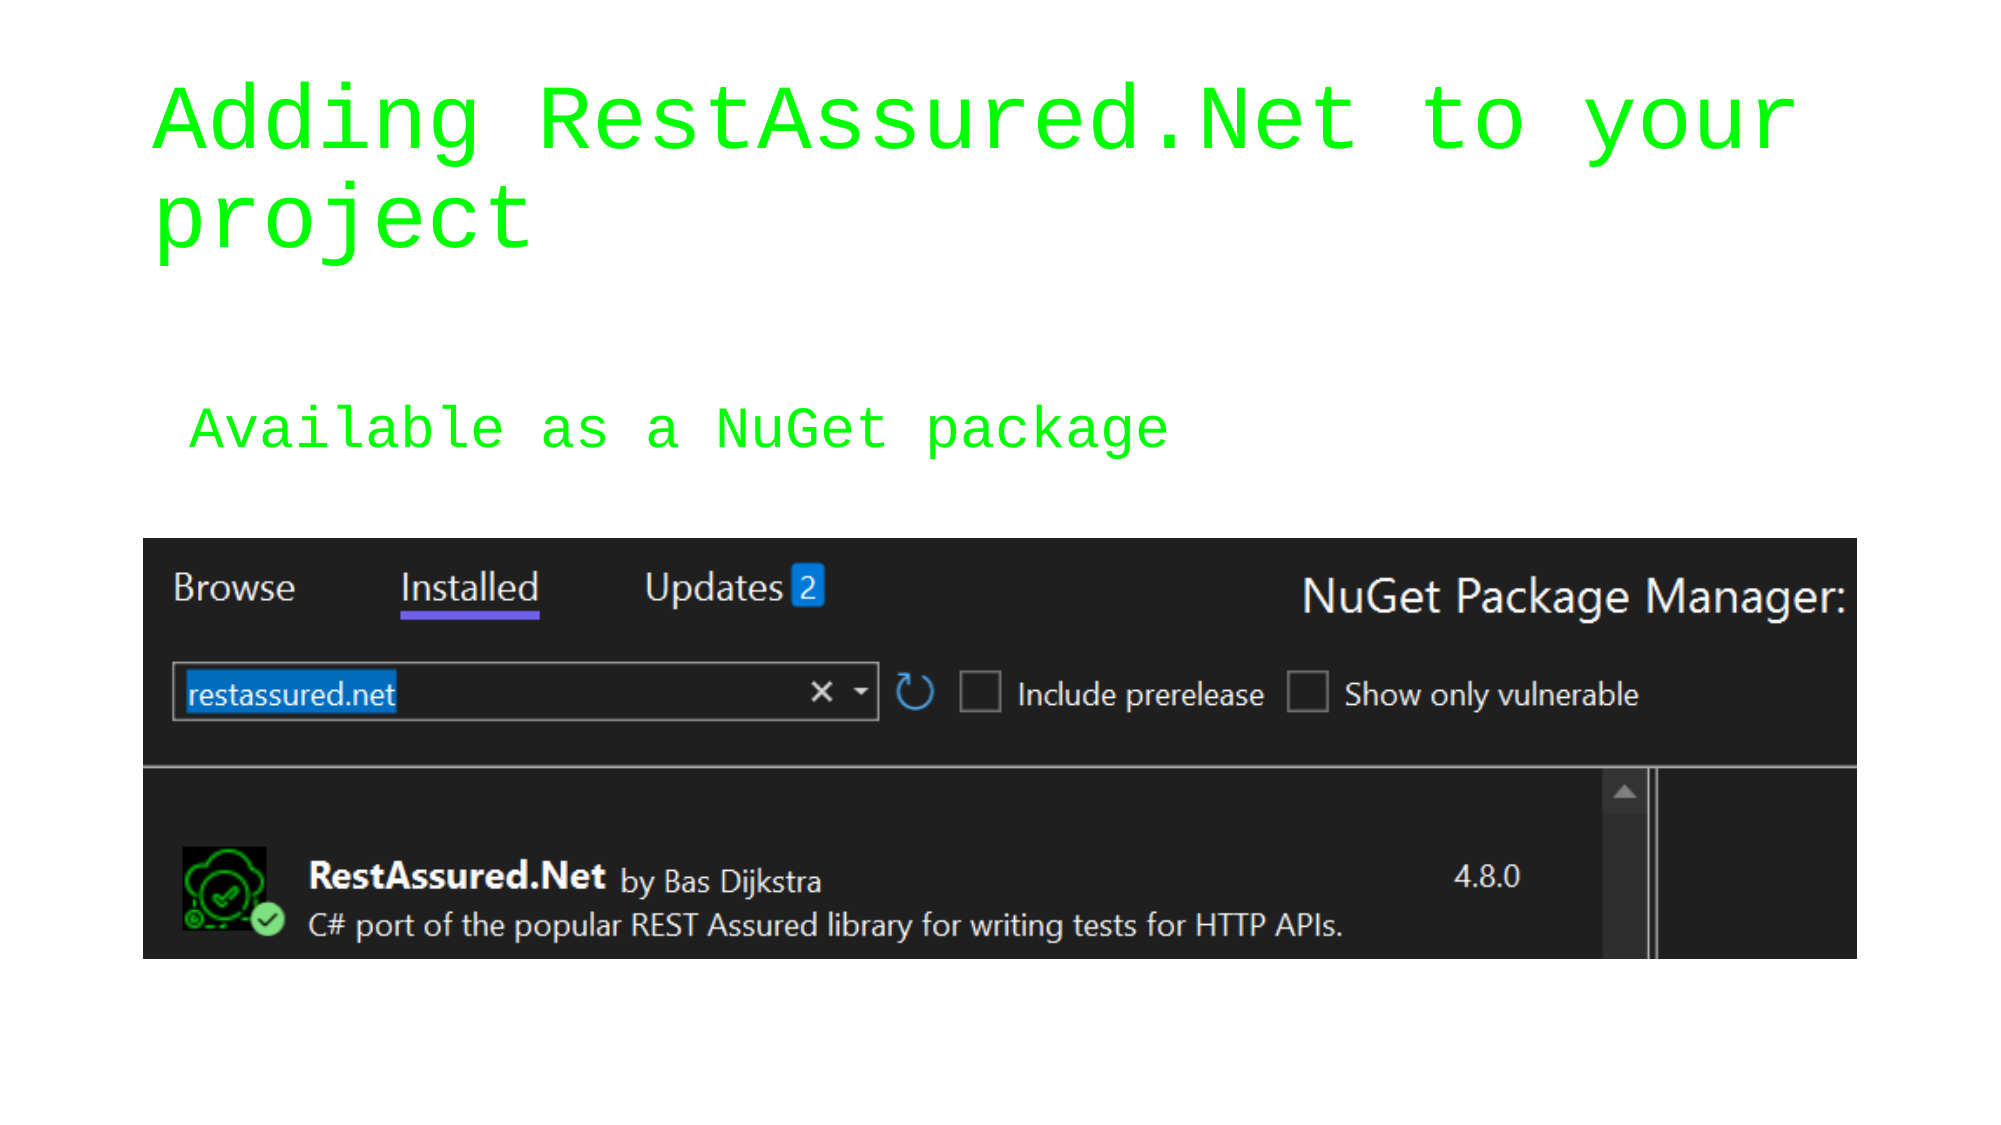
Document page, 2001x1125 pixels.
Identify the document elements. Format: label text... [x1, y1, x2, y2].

picture [143, 538, 1857, 959]
list Available as a NuGet package [137, 299, 1863, 1014]
title Adding RestAssured.Net to your project [137, 59, 1863, 278]
